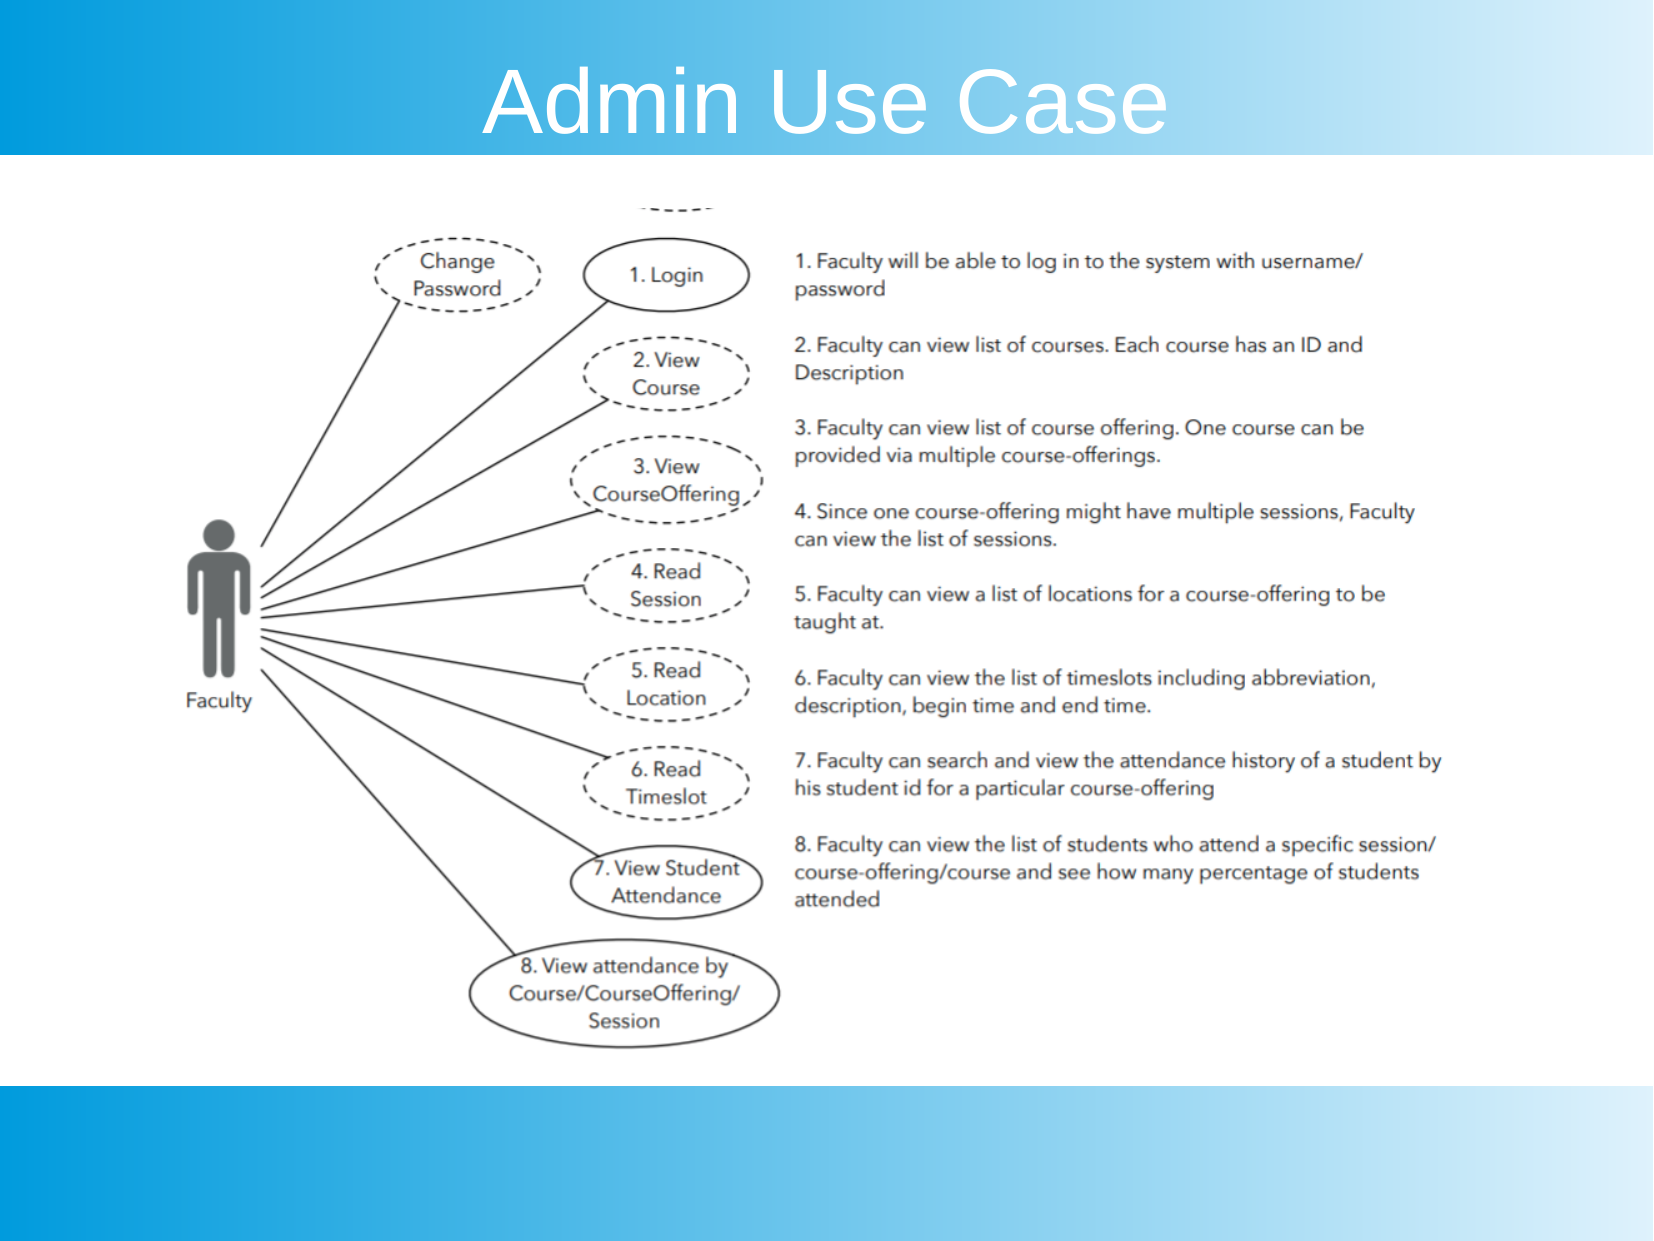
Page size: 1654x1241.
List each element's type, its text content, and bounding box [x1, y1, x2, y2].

title Admin Use Case [82, 49, 1571, 155]
picture [180, 208, 1460, 1066]
